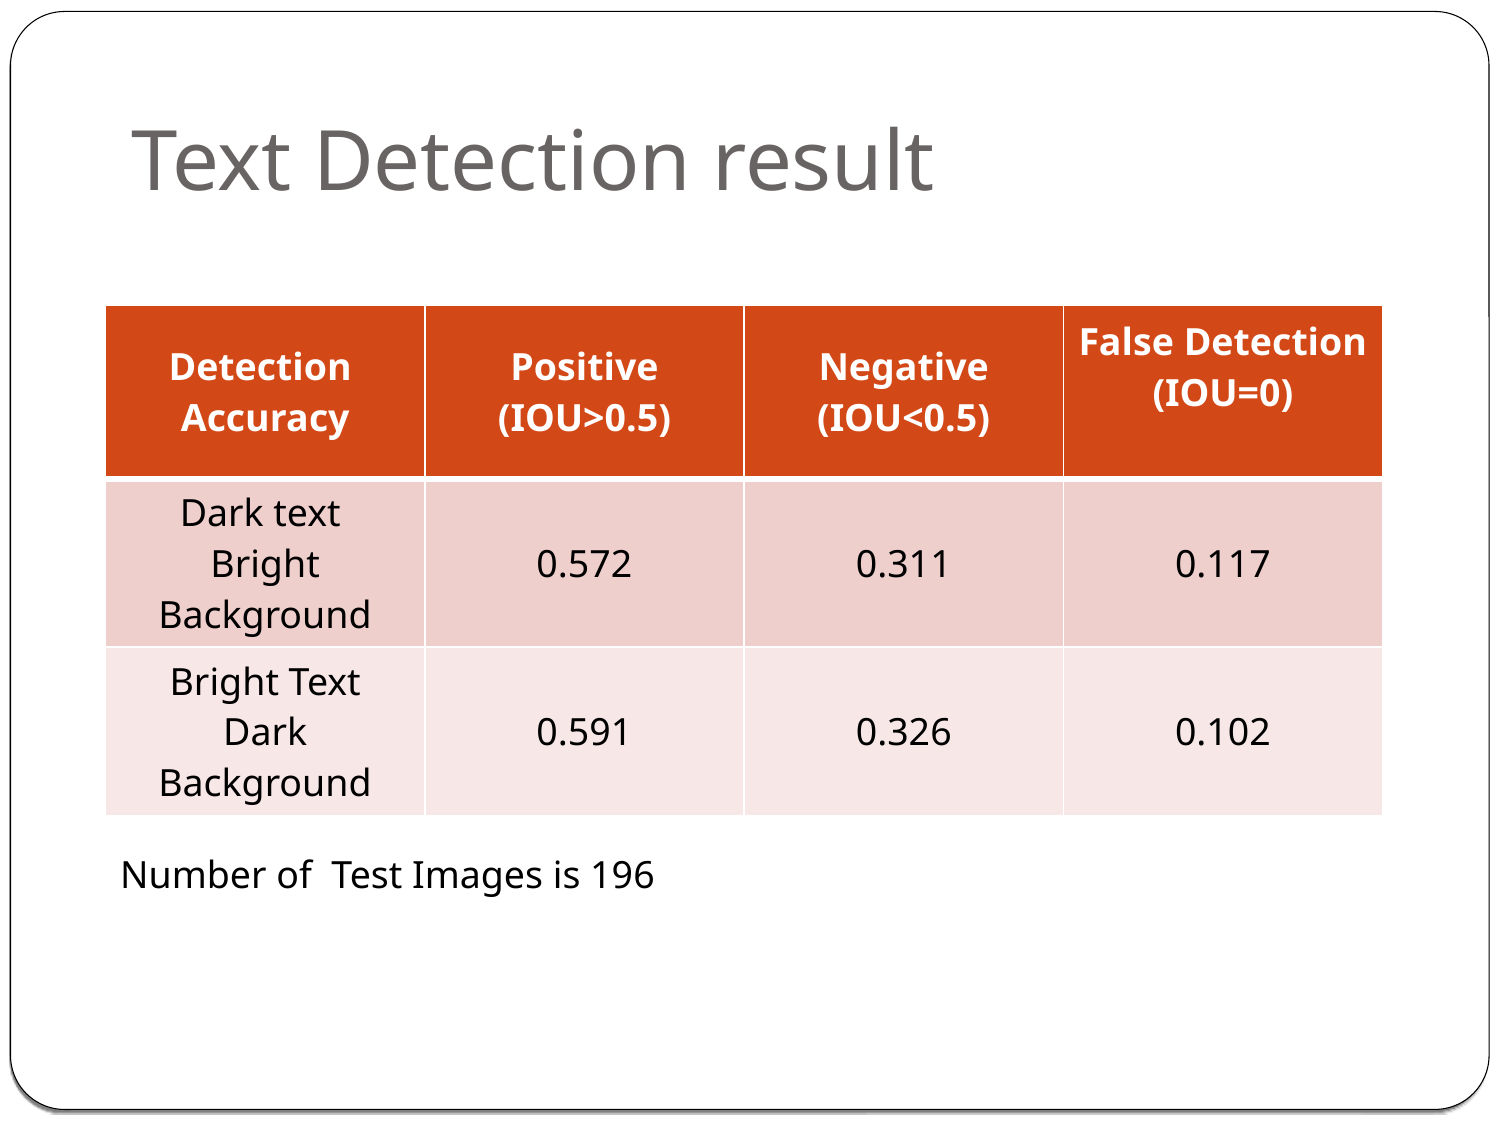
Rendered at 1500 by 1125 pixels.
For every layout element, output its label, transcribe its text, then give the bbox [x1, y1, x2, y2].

title Text Detection result [117, 35, 1393, 223]
table_cell 0.102 [1064, 648, 1382, 815]
table_cell 0.572 [426, 482, 743, 646]
table_header False Detection (IOU=0) [1064, 306, 1382, 476]
table_cell 0.311 [745, 482, 1063, 646]
table_header Negative (IOU<0.5) [745, 306, 1063, 476]
table_cell Bright Text Dark Background [106, 648, 424, 815]
table_header Detection Accuracy [106, 306, 424, 476]
table_cell 0.326 [745, 648, 1063, 815]
table_cell Dark text Bright Background [106, 482, 424, 646]
table_cell 0.591 [426, 648, 743, 815]
text_box Number of Test Images is 196 [105, 843, 1407, 949]
table_header Positive (IOU>0.5) [426, 306, 743, 476]
table_cell 0.117 [1064, 482, 1382, 646]
